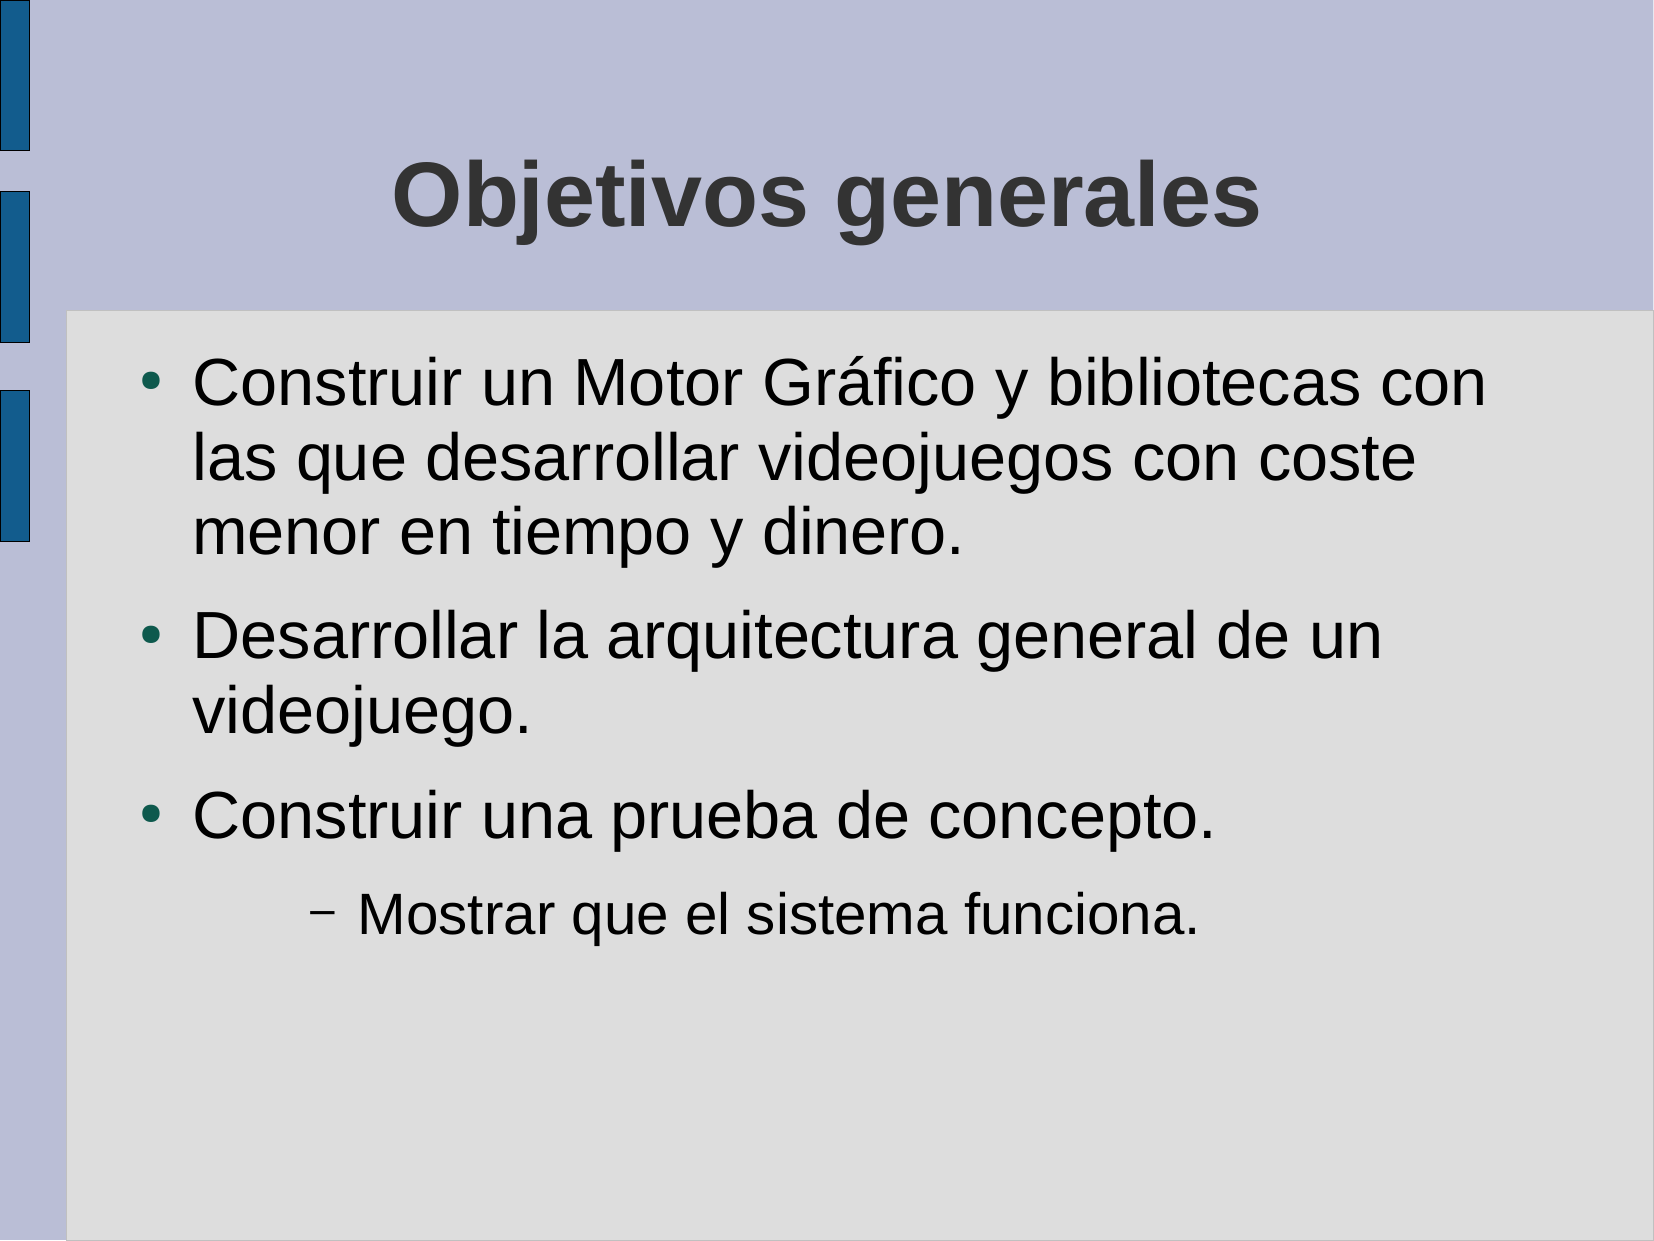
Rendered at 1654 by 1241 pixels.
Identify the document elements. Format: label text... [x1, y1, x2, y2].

title Objetivos generales [121, 91, 1534, 299]
list Construir un Motor Gráfico y bibliotecas con las que desarrollar videojuegos con coste menor en tiempo y dinero. Desarrollar la arquitectura general de un videojuego. Construir una prueba de concepto. Mostrar que el sistema funciona. [121, 344, 1534, 1127]
